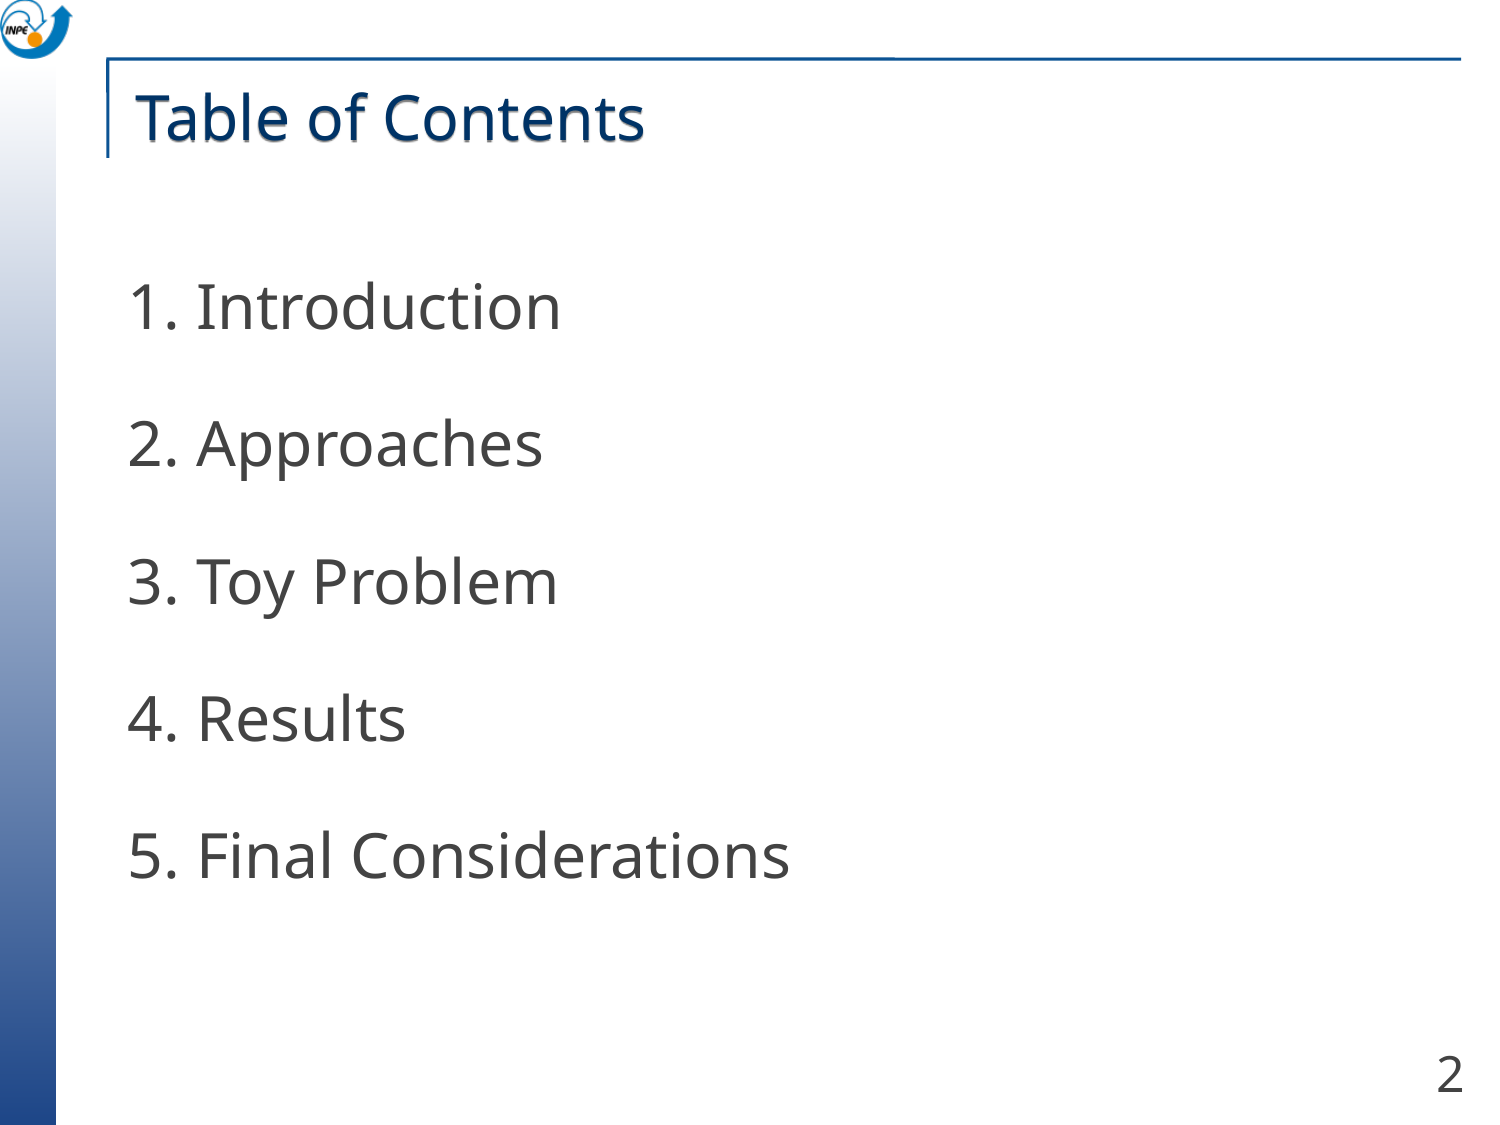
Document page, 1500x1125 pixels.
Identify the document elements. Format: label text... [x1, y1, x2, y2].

title Table of Contents [106, 59, 1465, 181]
slide_number 1 [1389, 1033, 1480, 1120]
list Introduction Approaches Toy Problem Results Final Considerations [106, 252, 1465, 1050]
picture [0, 0, 73, 59]
